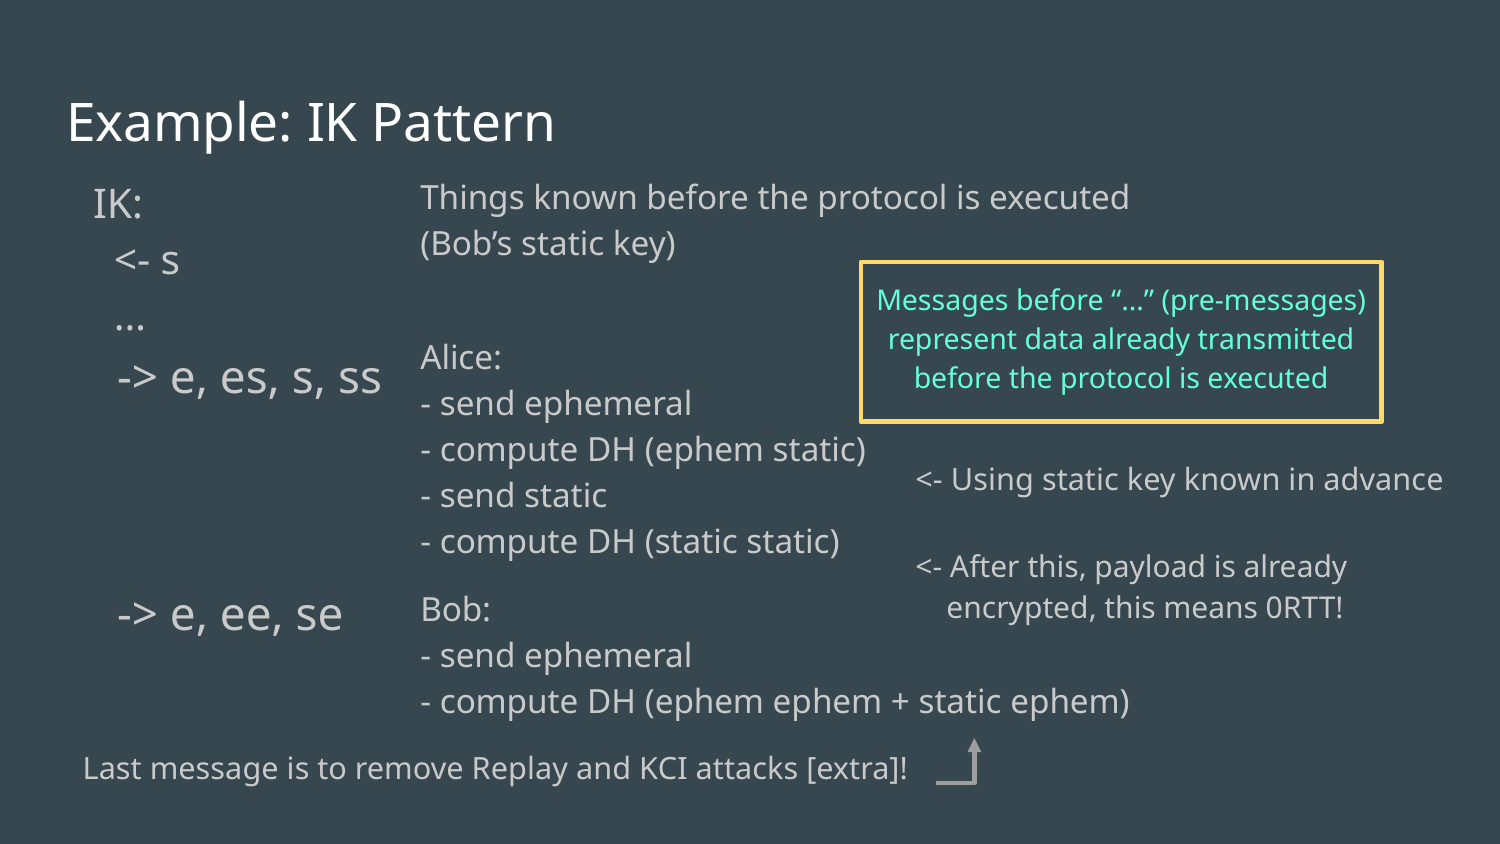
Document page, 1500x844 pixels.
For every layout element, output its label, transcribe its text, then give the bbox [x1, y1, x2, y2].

list <- Using static key known in advance [900, 439, 1500, 527]
list Messages before “…” (pre-messages) represent data already transmitted before the protocol is executed [861, 261, 1382, 422]
list -> e, es, s, ss [78, 324, 429, 419]
list <- After this, payload is already encrypted, this means 0RTT! [900, 527, 1500, 641]
list Last message is to remove Replay and KCI attacks [extra]! [67, 728, 1036, 829]
list IK: <- s … [78, 155, 405, 324]
list -> e, ee, se [78, 561, 429, 655]
list Things known before the protocol is executed (Bob’s static key) Alice: - send ephemeral - compute DH (ephem static) - send static - compute DH (static static) Bob: - send ephemeral - compute DH (ephem ephem + static ephem) [405, 155, 1279, 739]
title Example: IK Pattern [51, 72, 1449, 167]
